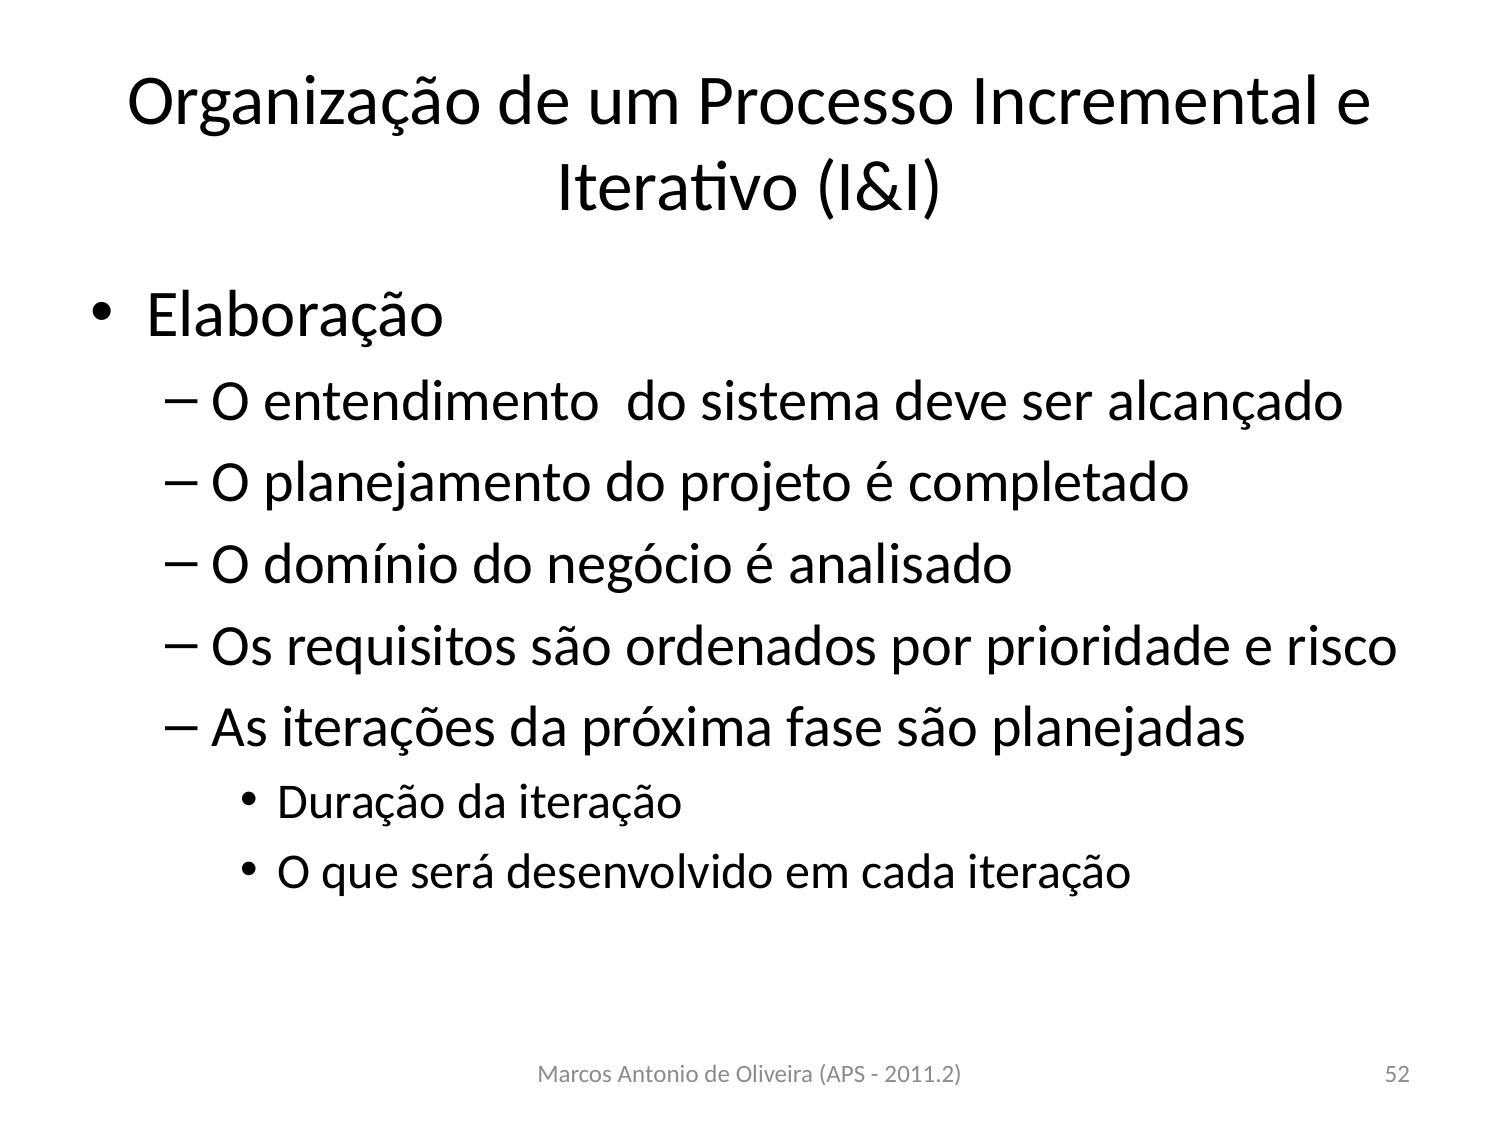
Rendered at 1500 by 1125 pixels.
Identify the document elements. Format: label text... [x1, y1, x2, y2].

footer Marcos Antonio de Oliveira (APS - 2011.2) [512, 1042, 988, 1103]
title Organização de um Processo Incremental e Iterativo (I&I) [75, 45, 1425, 233]
list Elaboração O entendimento do sistema deve ser alcançado O planejamento do projeto é completado O domínio do negócio é analisado Os requisitos são ordenados por prioridade e risco As iterações da próxima fase são planejadas Duração da iteração O que será desenvolvido em cada iteração [75, 262, 1425, 1005]
slide_number <número> [1074, 1042, 1425, 1103]
